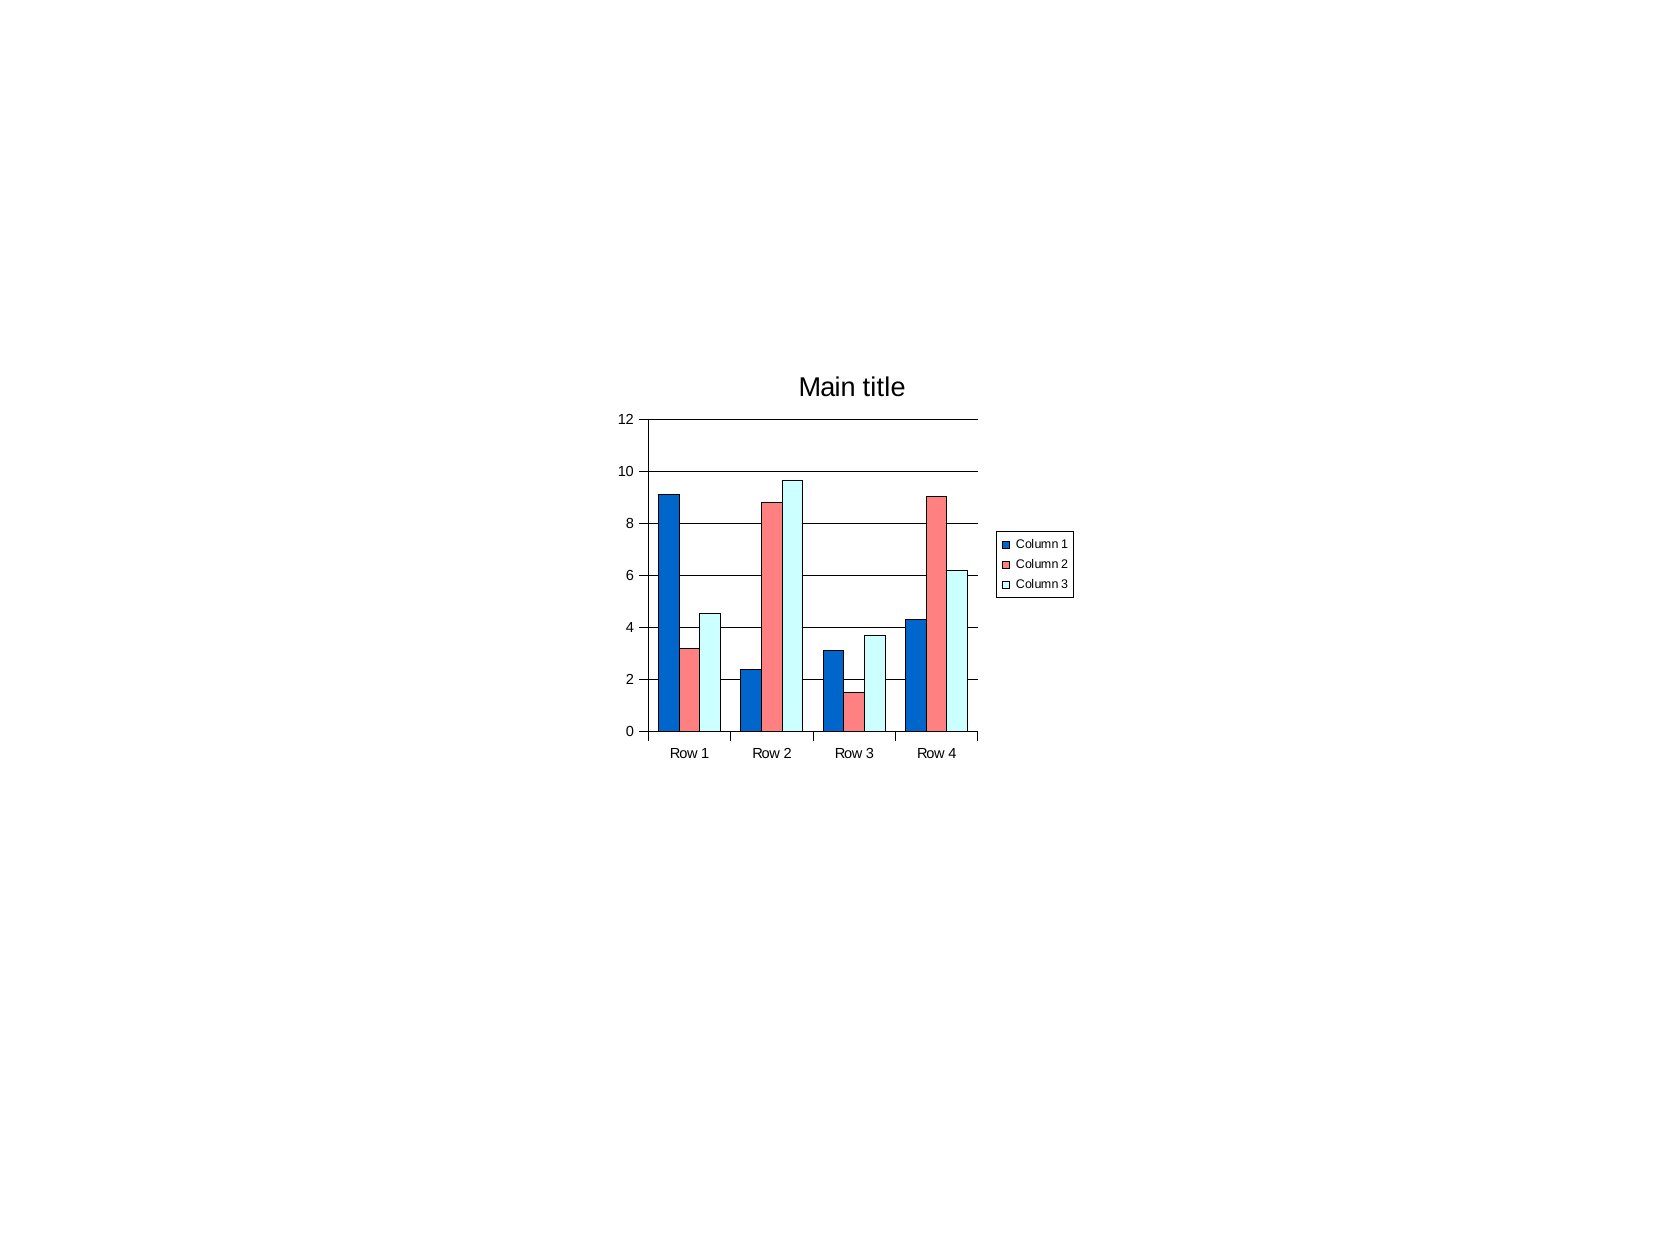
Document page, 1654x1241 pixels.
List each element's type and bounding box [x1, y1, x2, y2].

chart [608, 356, 1081, 771]
